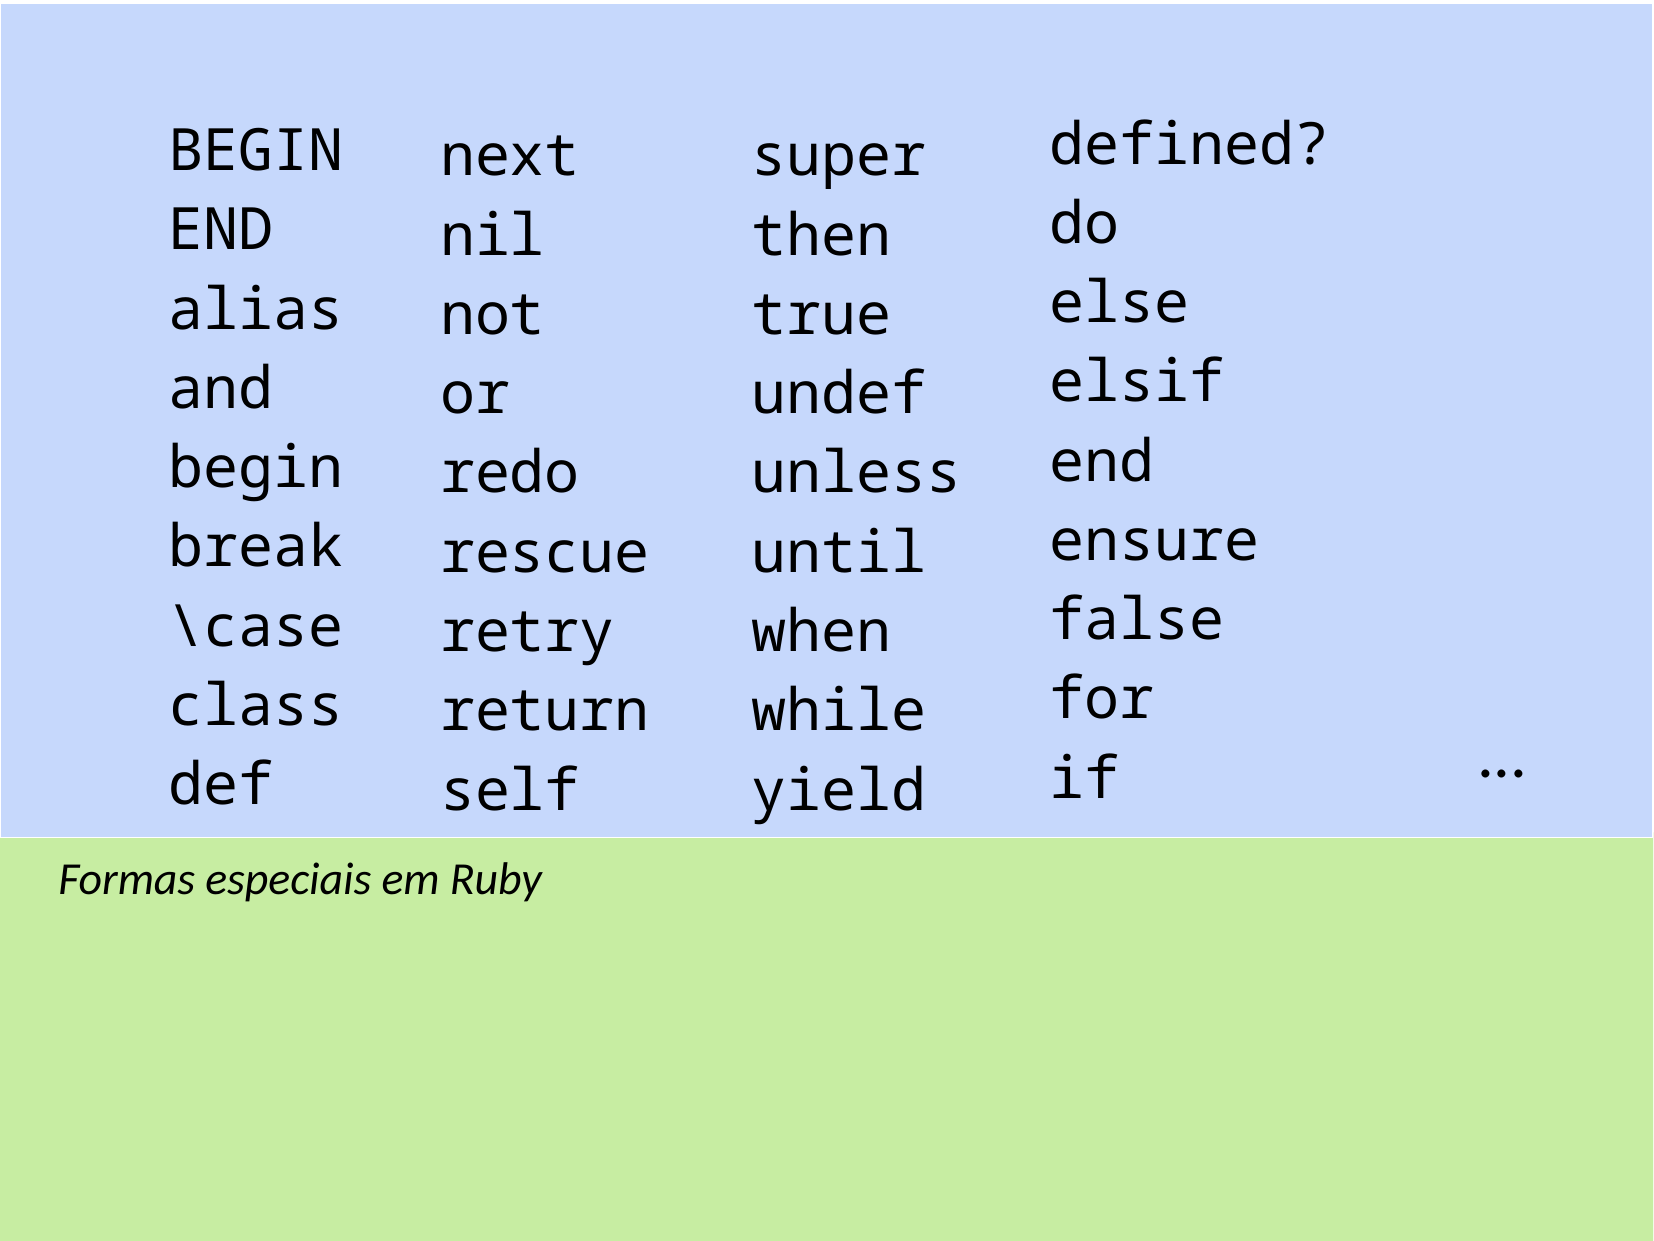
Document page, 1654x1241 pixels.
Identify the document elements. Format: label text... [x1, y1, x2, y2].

text_box Formas especiais em Ruby [43, 852, 558, 914]
text_box ... [1462, 720, 1571, 827]
text_box BEGIN END alias and begin break \case class def [153, 100, 414, 792]
text_box defined? do else elsif end ensure false for if [1034, 94, 1345, 785]
text_box next nil not or redo rescue retry return self [425, 106, 665, 872]
text_box super then true undef unless until when while yield [737, 106, 1004, 827]
